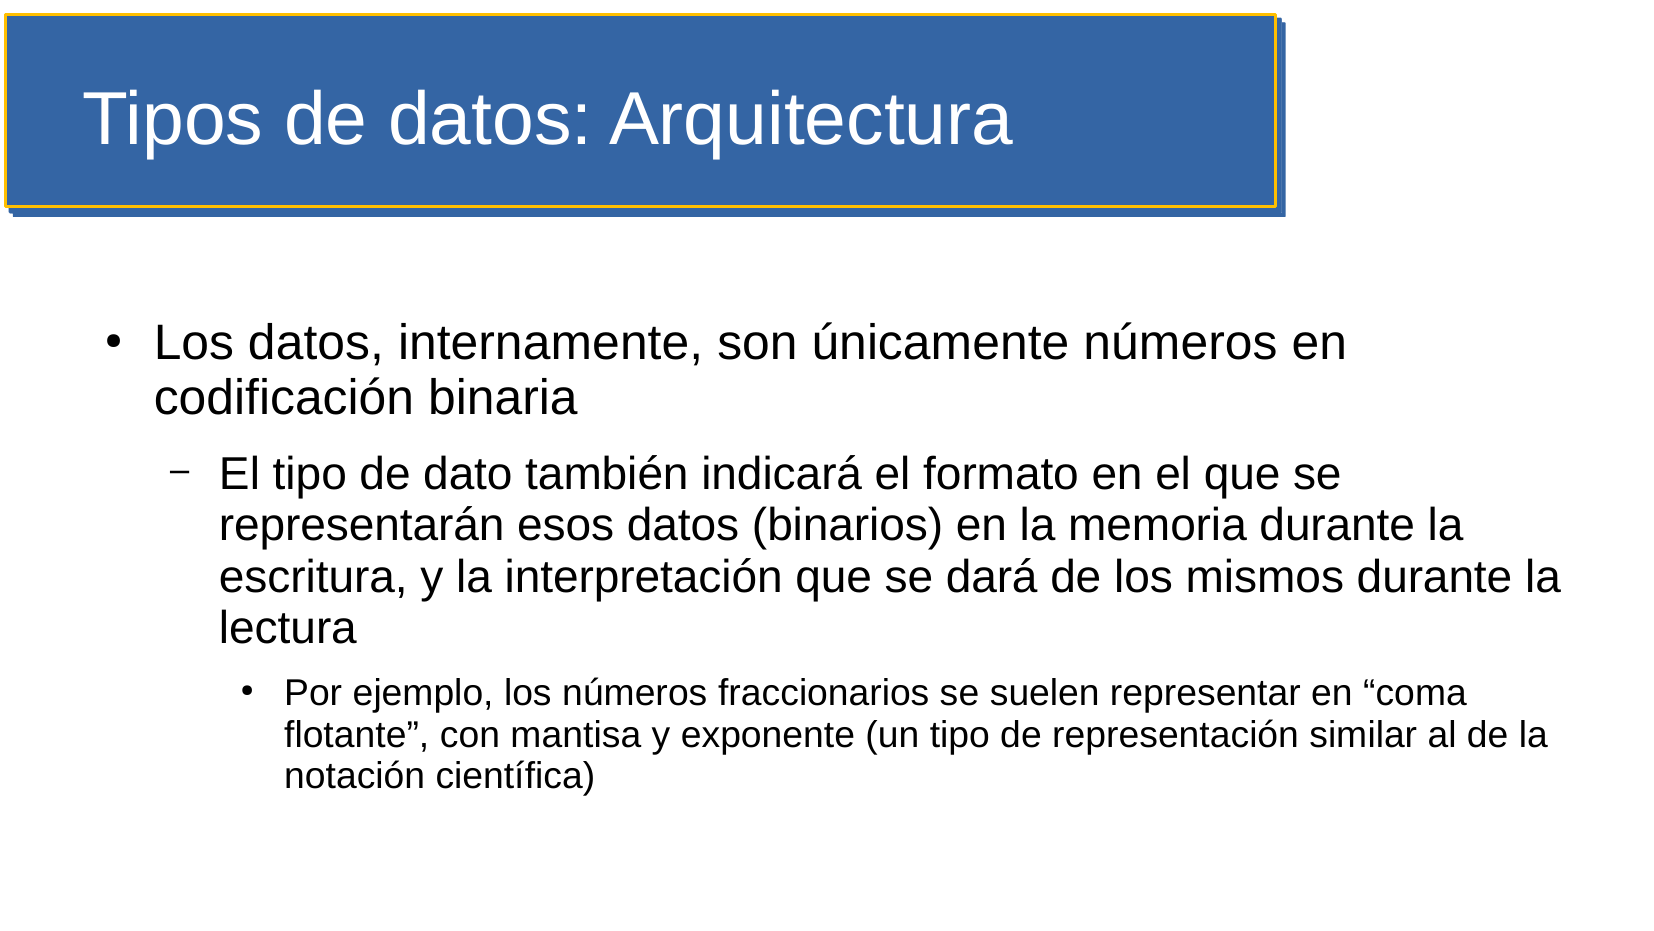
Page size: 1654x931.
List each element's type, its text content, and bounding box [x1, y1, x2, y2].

list Los datos, internamente, son únicamente números en codificación binaria El tipo de dato también indicará el formato en el que se representarán esos datos (binarios) en la memoria durante la escritura, y la interpretación que se dará de los mismos durante la lectura Por ejemplo, los números fraccionarios se suelen representar en “coma flotante”, con mantisa y exponente (un tipo de representación similar al de la notación científica) [88, 236, 1565, 798]
title Tipos de datos: Arquitectura [82, 44, 1235, 192]
